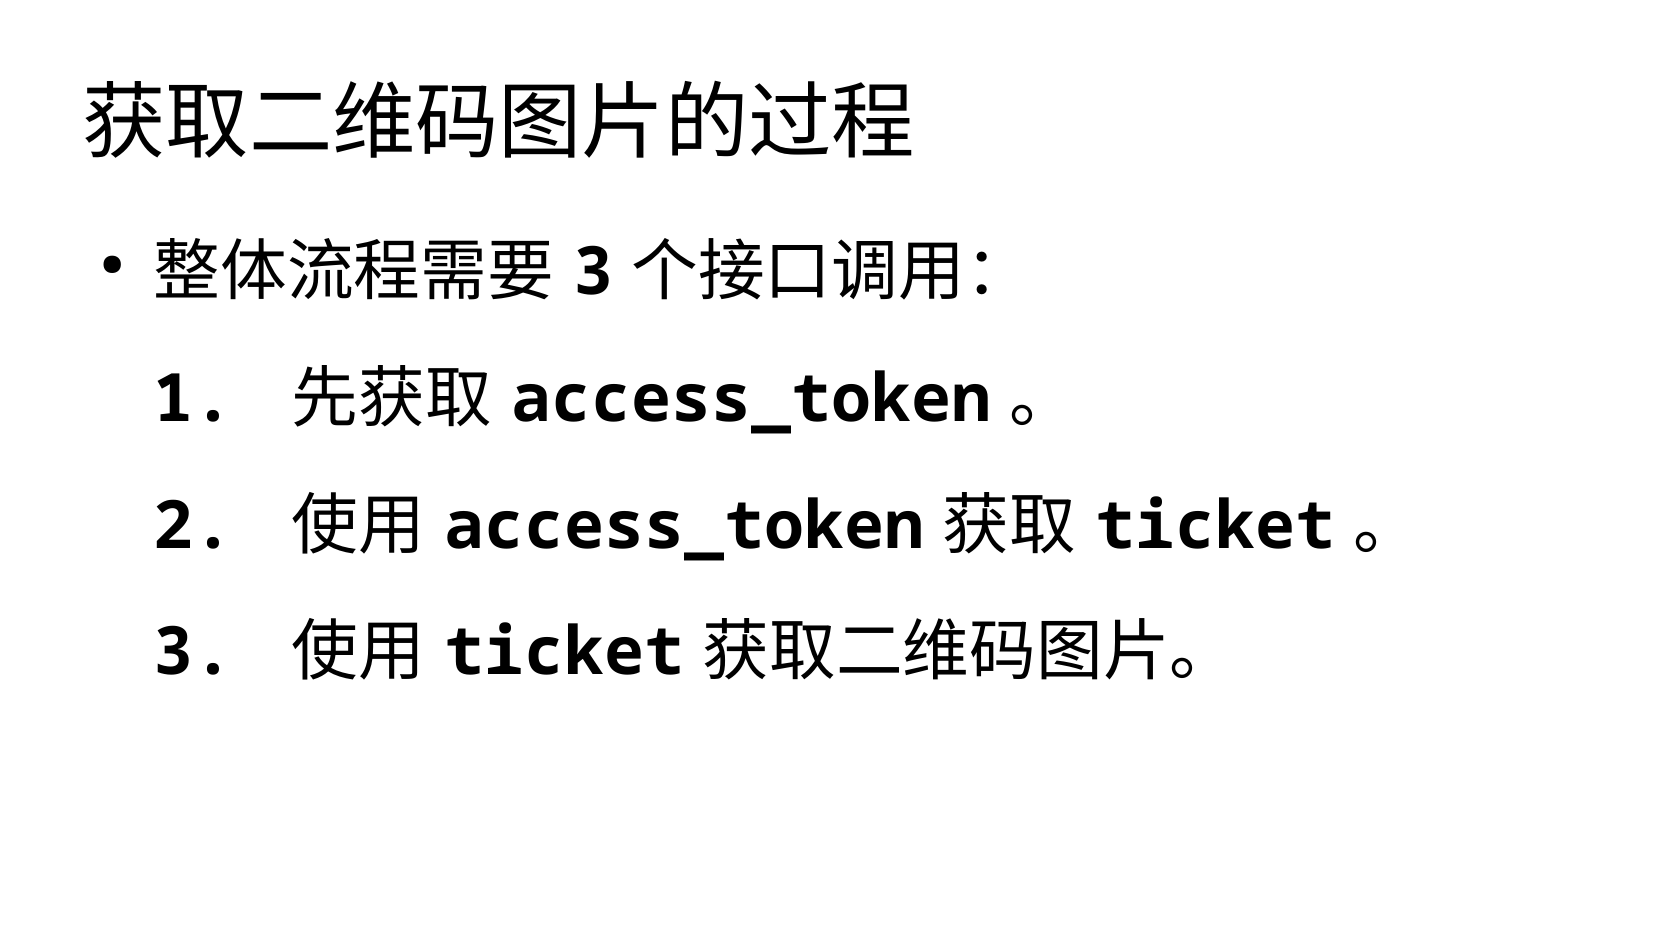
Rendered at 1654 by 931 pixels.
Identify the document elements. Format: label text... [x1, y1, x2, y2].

list 整体流程需要3个接口调用： 1. 先获取access_token。 2. 使用access_token获取ticket。 3. 使用ticket获取二维码图片。 [82, 217, 1571, 848]
title 获取二维码图片的过程 [82, 37, 1571, 193]
